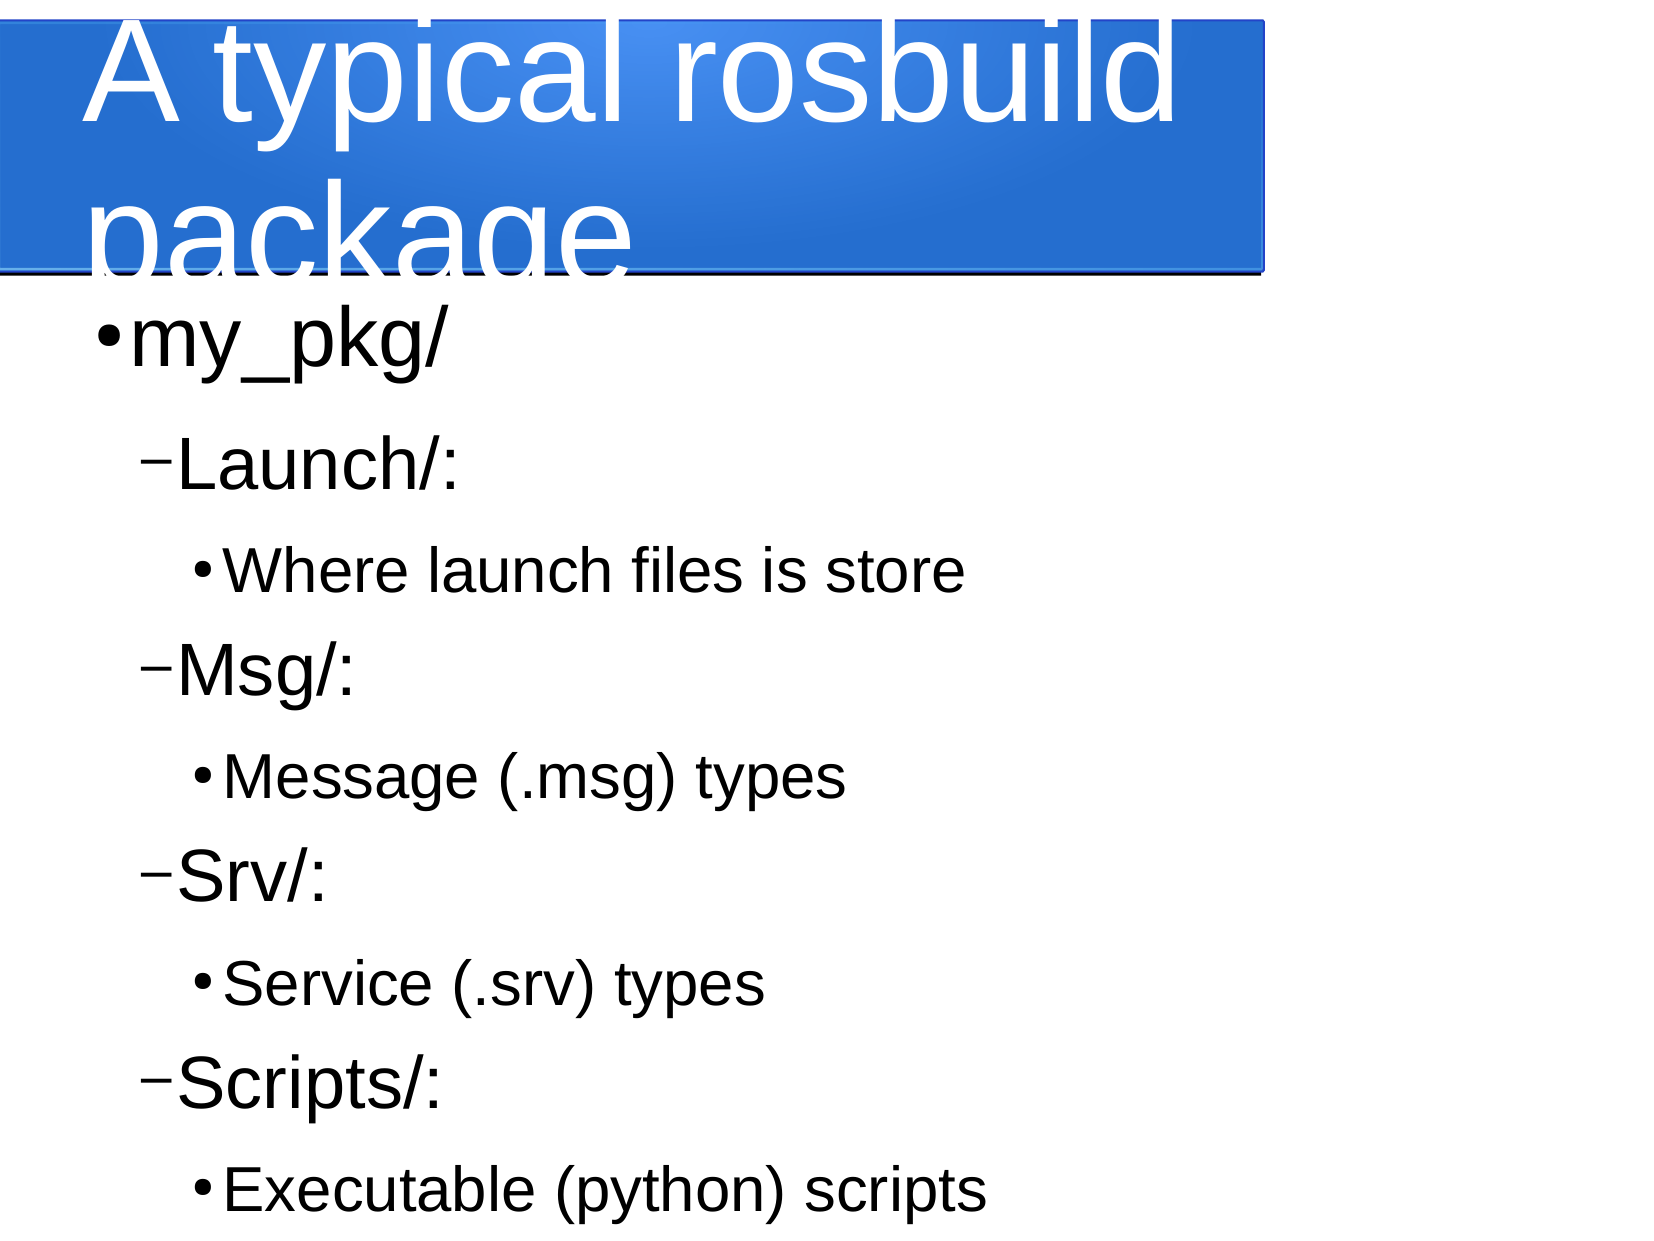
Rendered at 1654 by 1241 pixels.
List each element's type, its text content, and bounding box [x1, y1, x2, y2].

title A typical rosbuild package [82, 0, 1250, 290]
list my_pkg/ Launch/: Where launch files is store Msg/: Message (.msg) types Srv/: Service (.srv) types Scripts/: Executable (python) scripts [82, 290, 1571, 1231]
